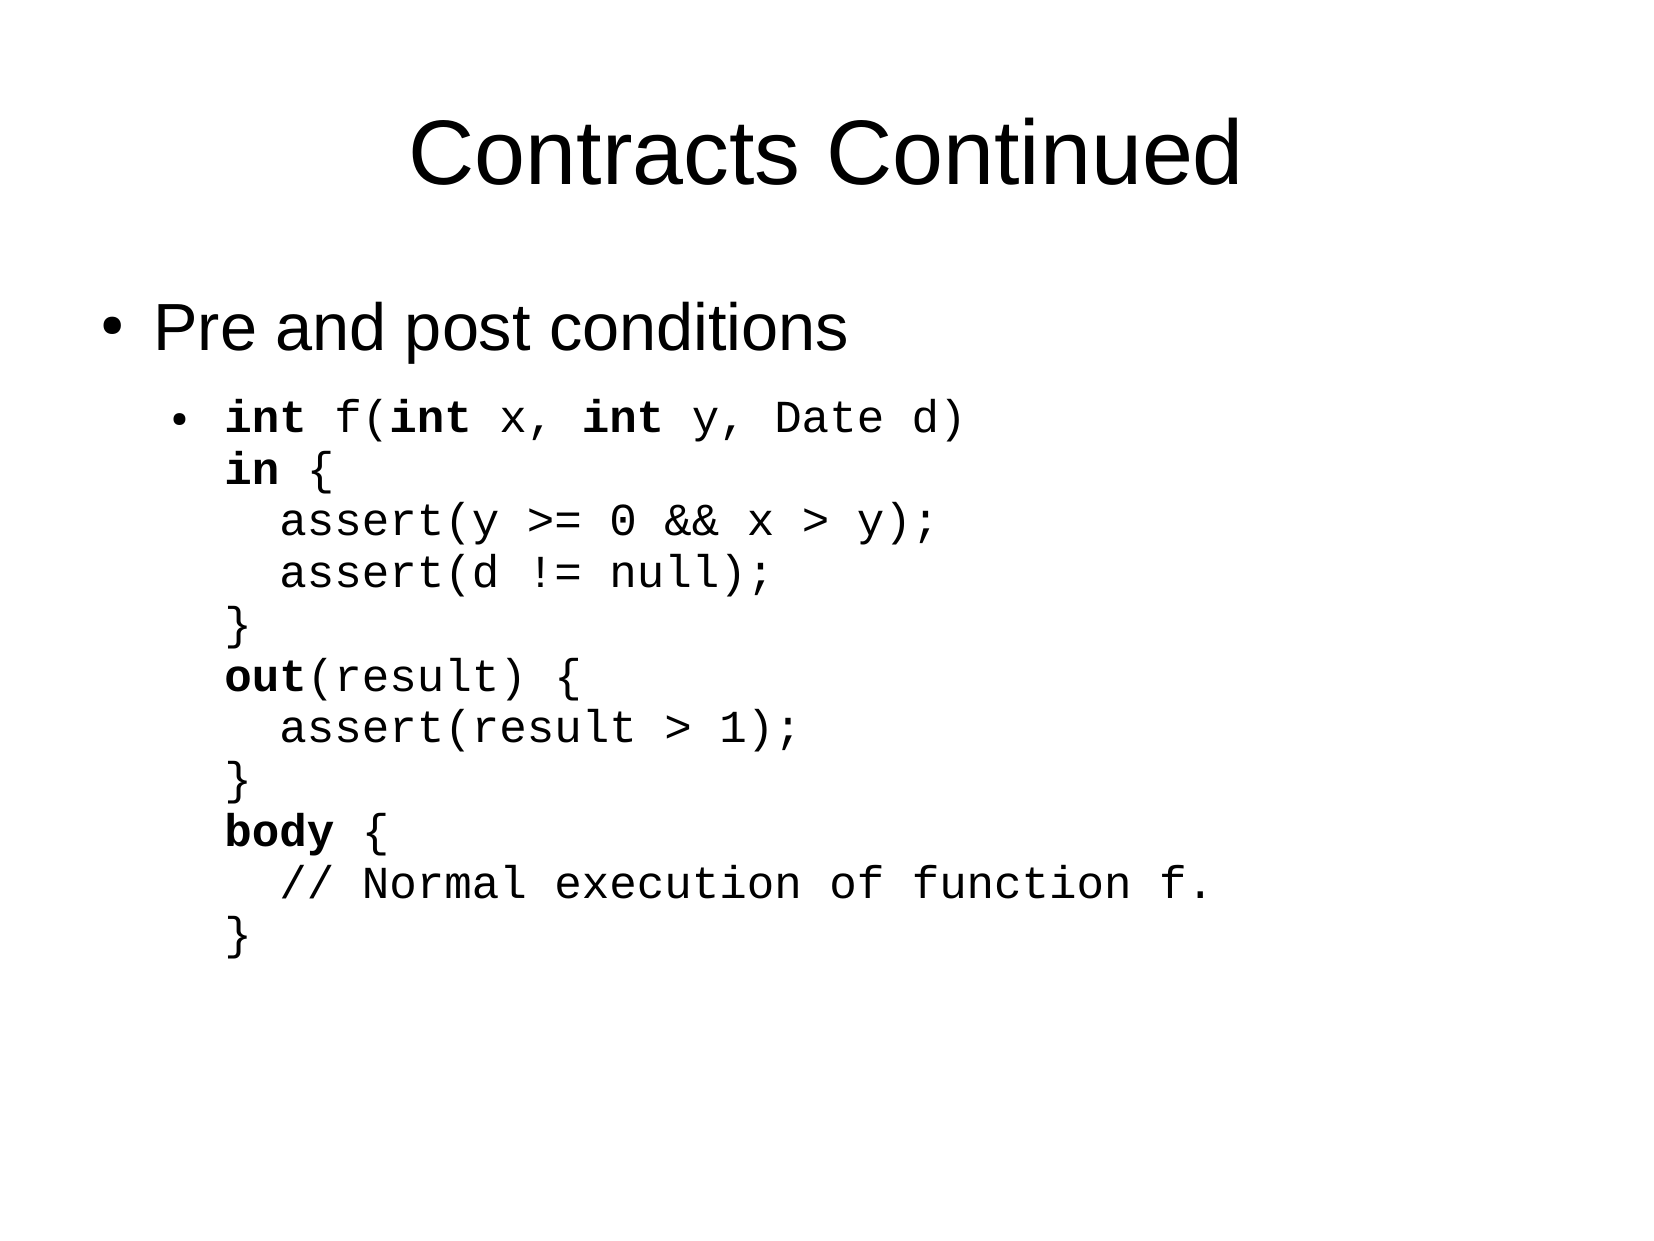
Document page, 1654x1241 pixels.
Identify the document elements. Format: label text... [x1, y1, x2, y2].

list Pre and post conditions int f(int x, int y, Date d) in { assert(y >= 0 && x > y); assert(d != null); } out(result) { assert(result > 1); } body { // Normal execution of function f. } [82, 290, 1571, 1094]
title Contracts Continued [82, 56, 1571, 250]
